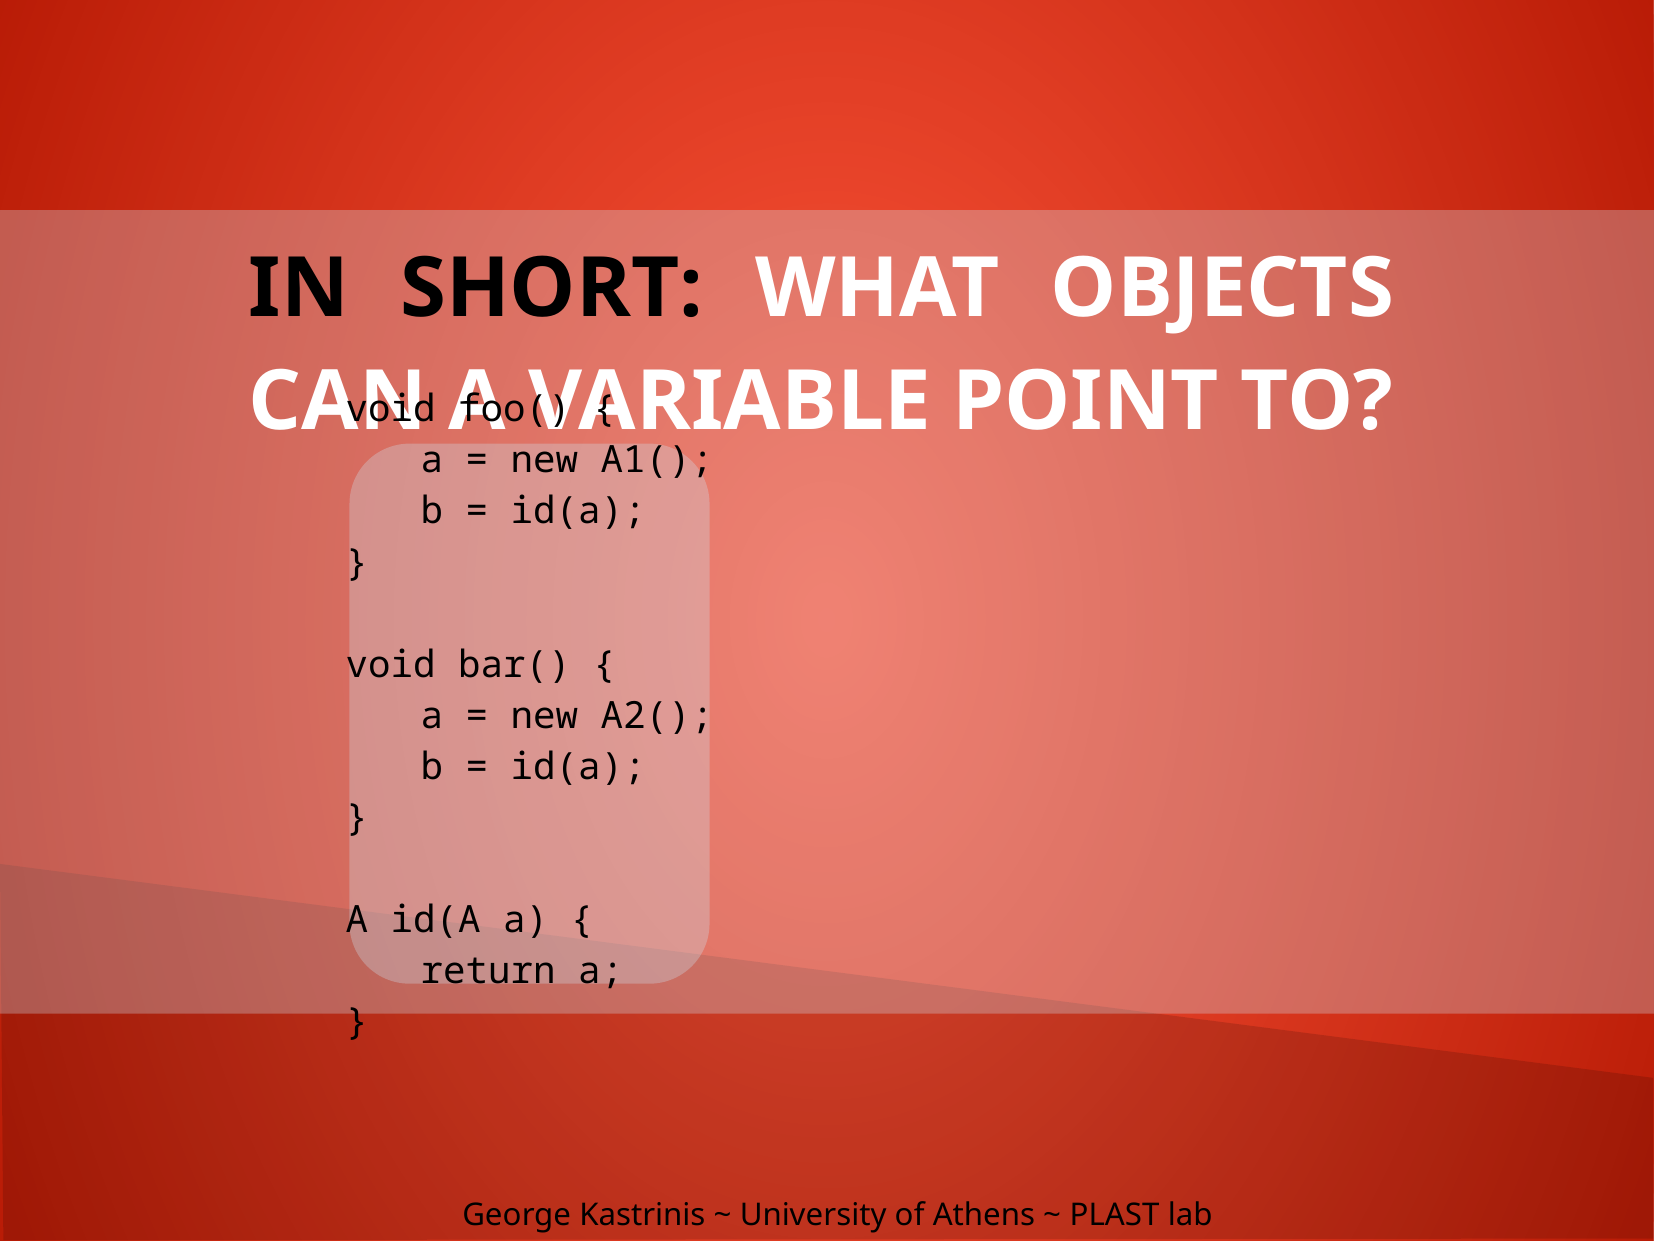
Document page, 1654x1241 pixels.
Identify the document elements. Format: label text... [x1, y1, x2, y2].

text_box void foo() { a = new A1(); b = id(a); } void bar() { a = new A2(); b = id(a); } A id(A a) { return a; } [349, 443, 710, 984]
text_box George Kastrinis ~ University of Athens ~ PLAST lab [447, 1185, 1207, 1236]
text_box [0, 210, 1654, 1014]
text_box IN SHORT: WHAT OBJECTS CAN A VARIABLE POINT TO? [234, 219, 1420, 421]
